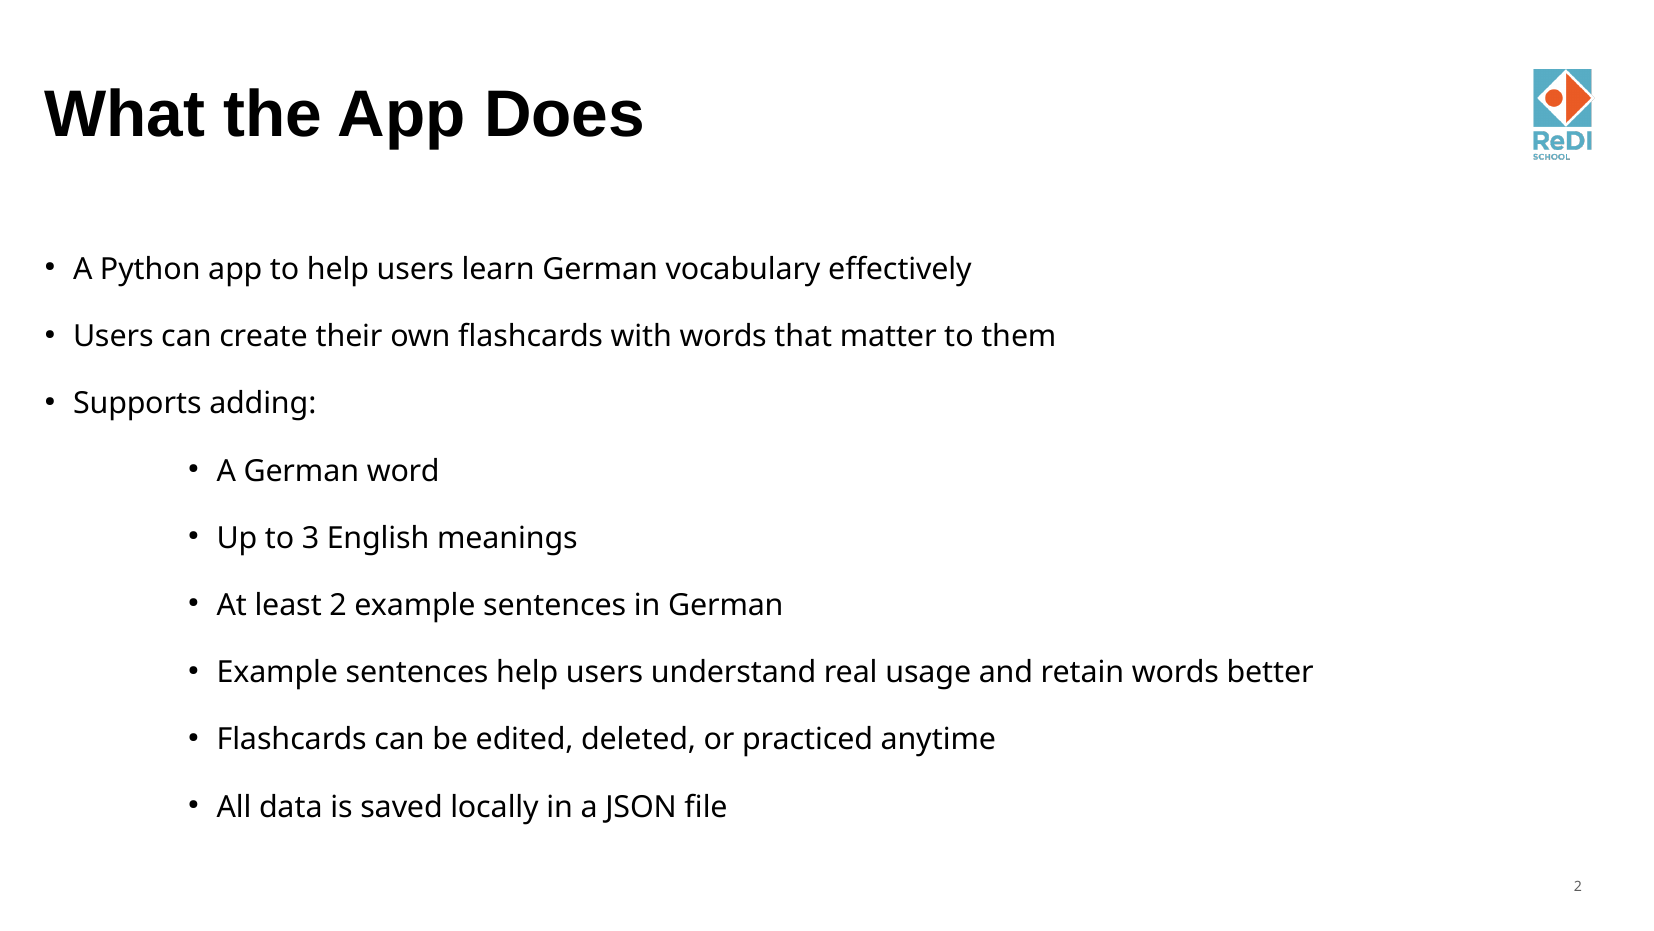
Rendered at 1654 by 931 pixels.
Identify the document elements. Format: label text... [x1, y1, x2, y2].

title What the App Does [29, 62, 1530, 165]
picture [1533, 69, 1595, 160]
slide_number <number> [1531, 861, 1598, 911]
list A Python app to help users learn German vocabulary effectively Users can create their own flashcards with words that matter to them Supports adding: A German word Up to 3 English meanings At least 2 example sentences in German Example sentences help users understand real usage and retain words better Flashcards can be edited, deleted, or practiced anytime All data is saved locally in a JSON file [29, 165, 1598, 844]
